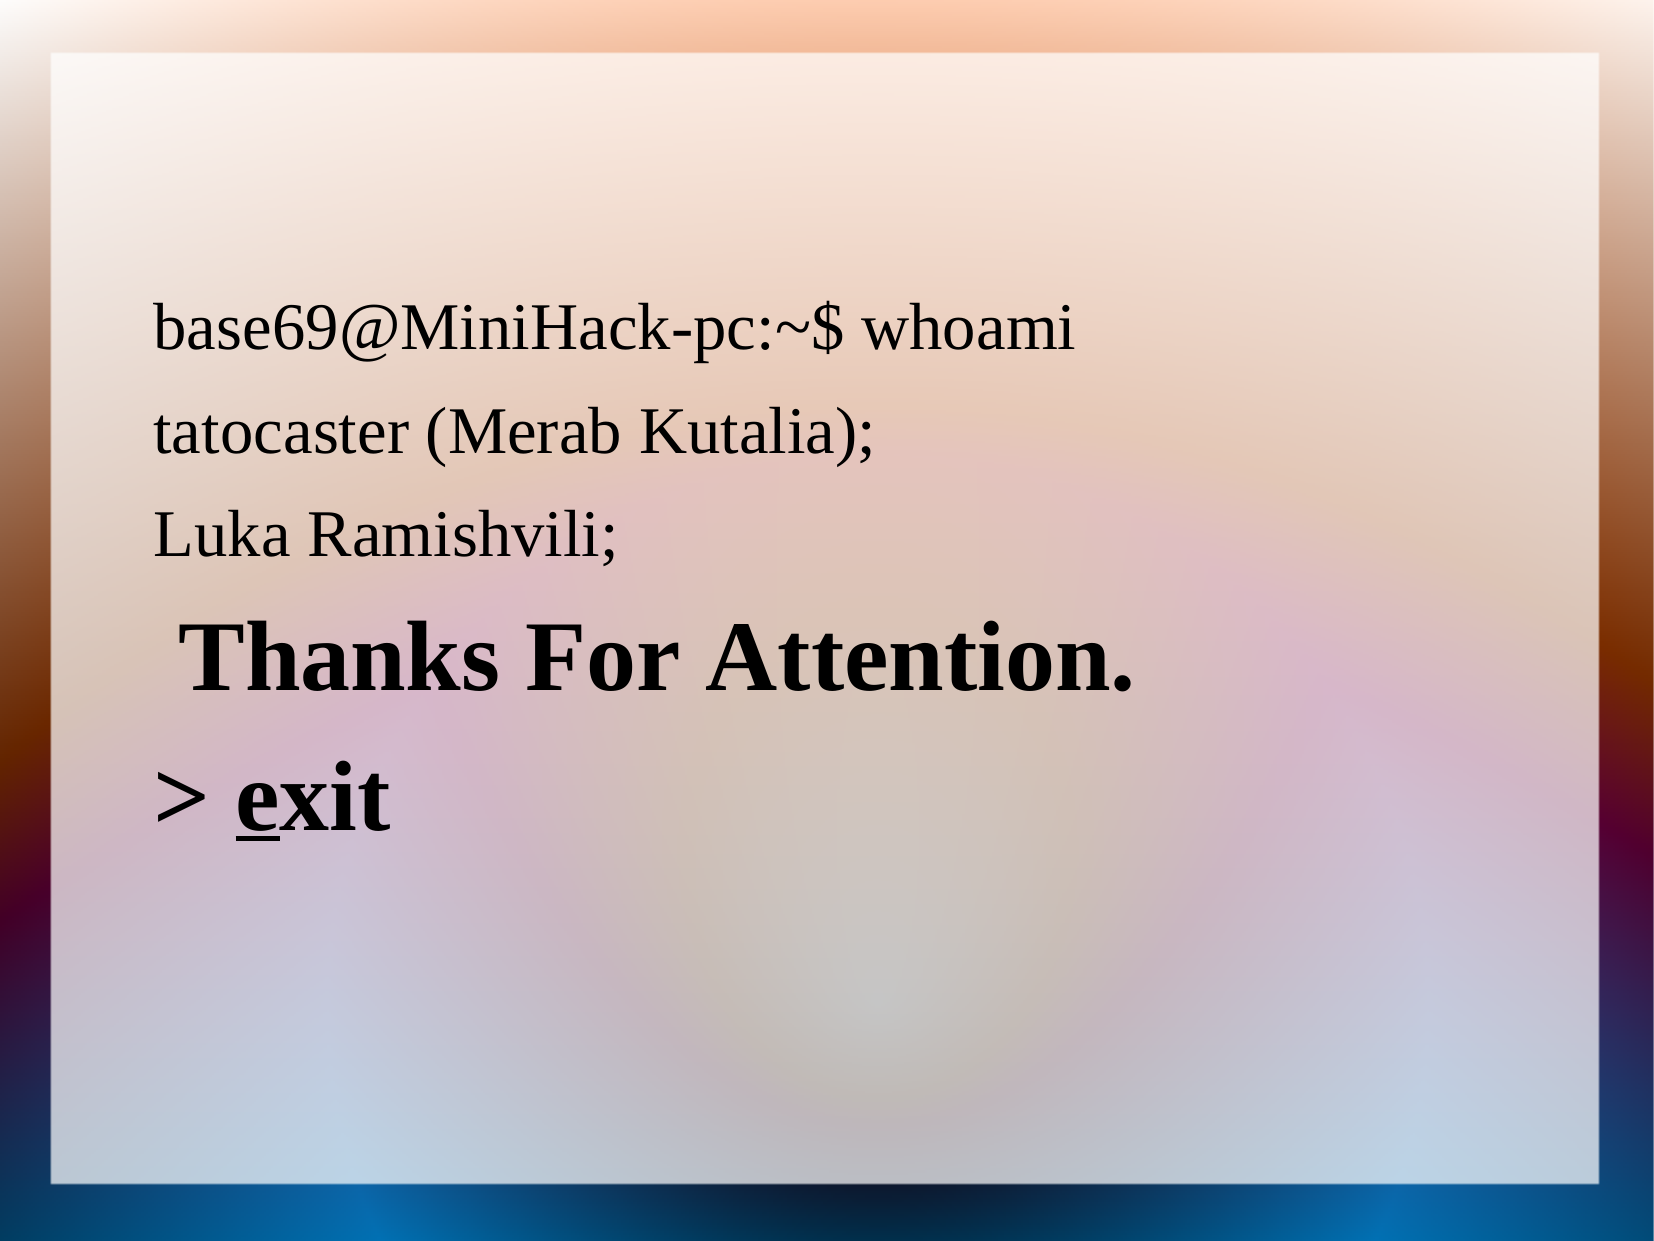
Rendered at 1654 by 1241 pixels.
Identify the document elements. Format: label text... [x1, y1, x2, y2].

picture [0, 0, 1654, 1241]
list base69@MiniHack-pc:~$ whoami tatocaster (Merab Kutalia); Luka Ramishvili; Thanks For Attention. > exit [82, 290, 1571, 1034]
